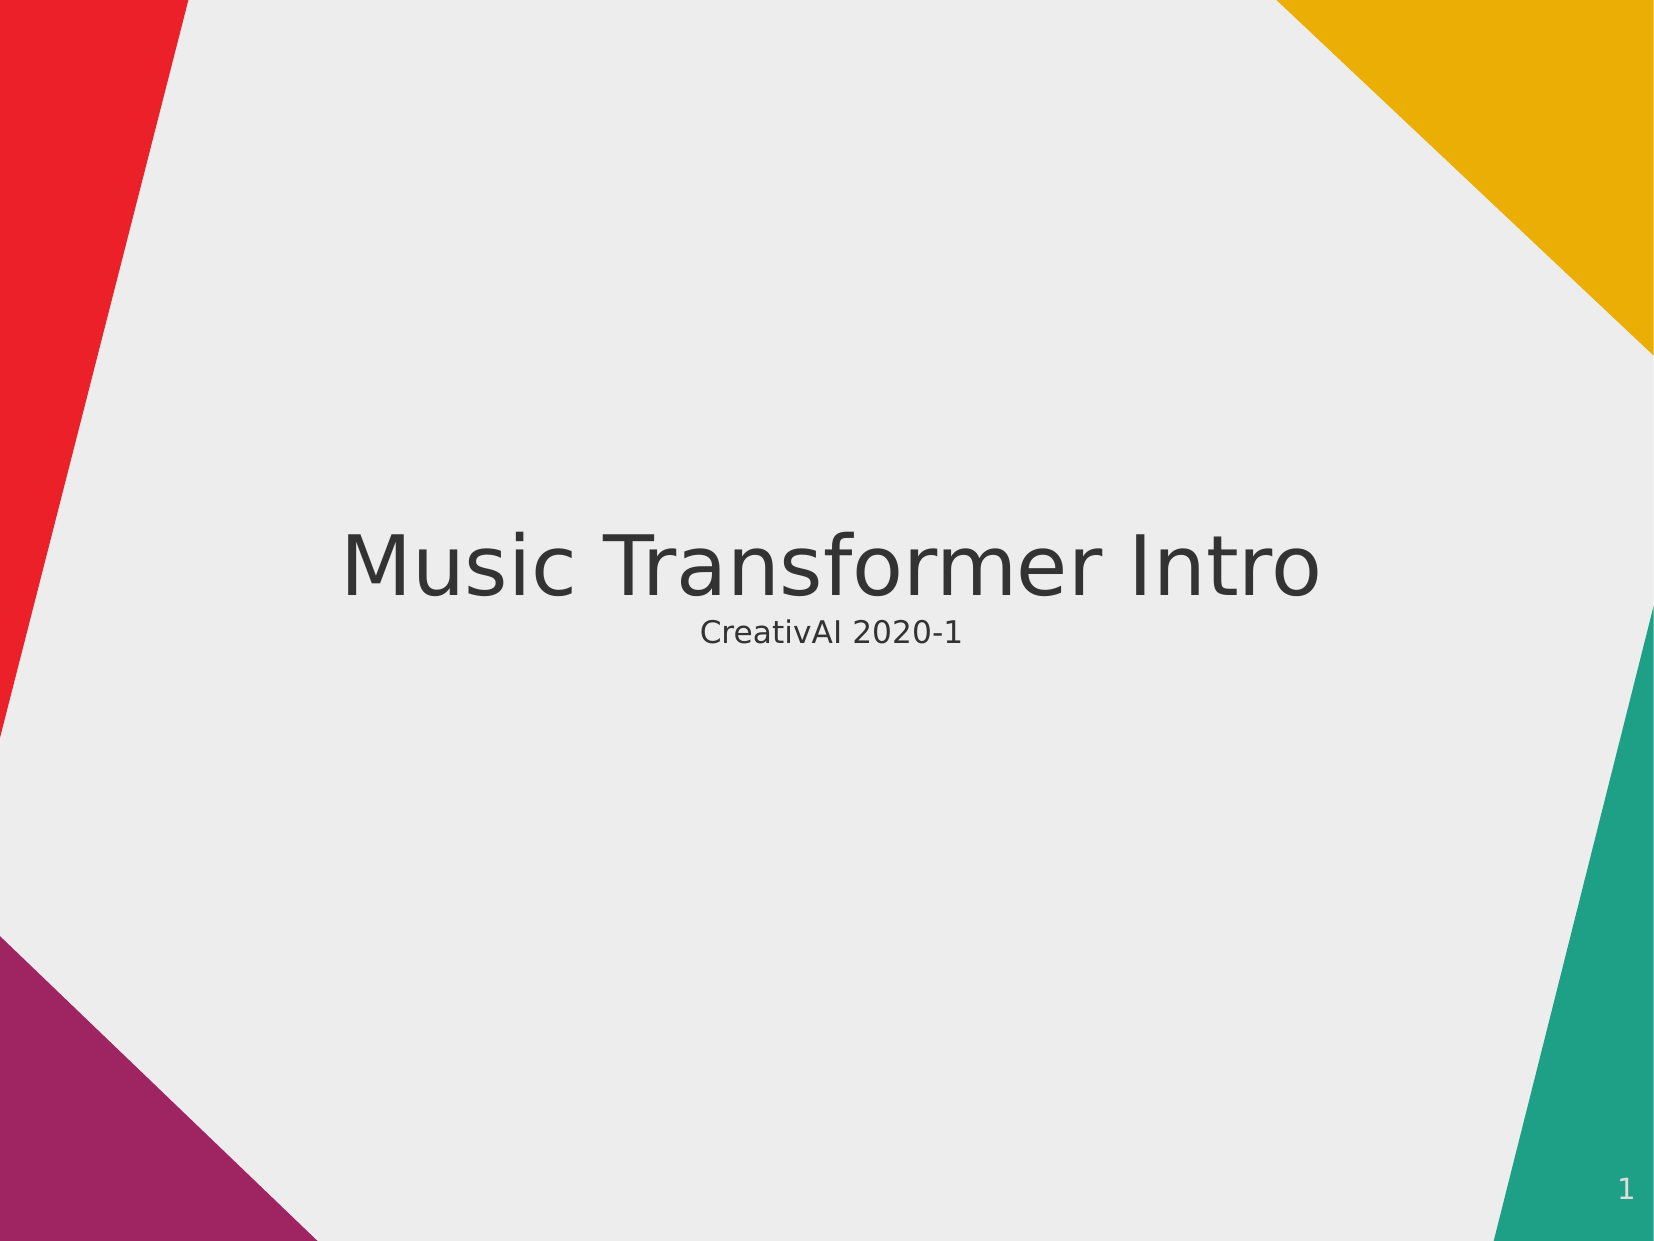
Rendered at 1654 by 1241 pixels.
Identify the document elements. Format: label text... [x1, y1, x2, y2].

title Music Transformer Intro CreativAI 2020-1 [120, 517, 1544, 749]
